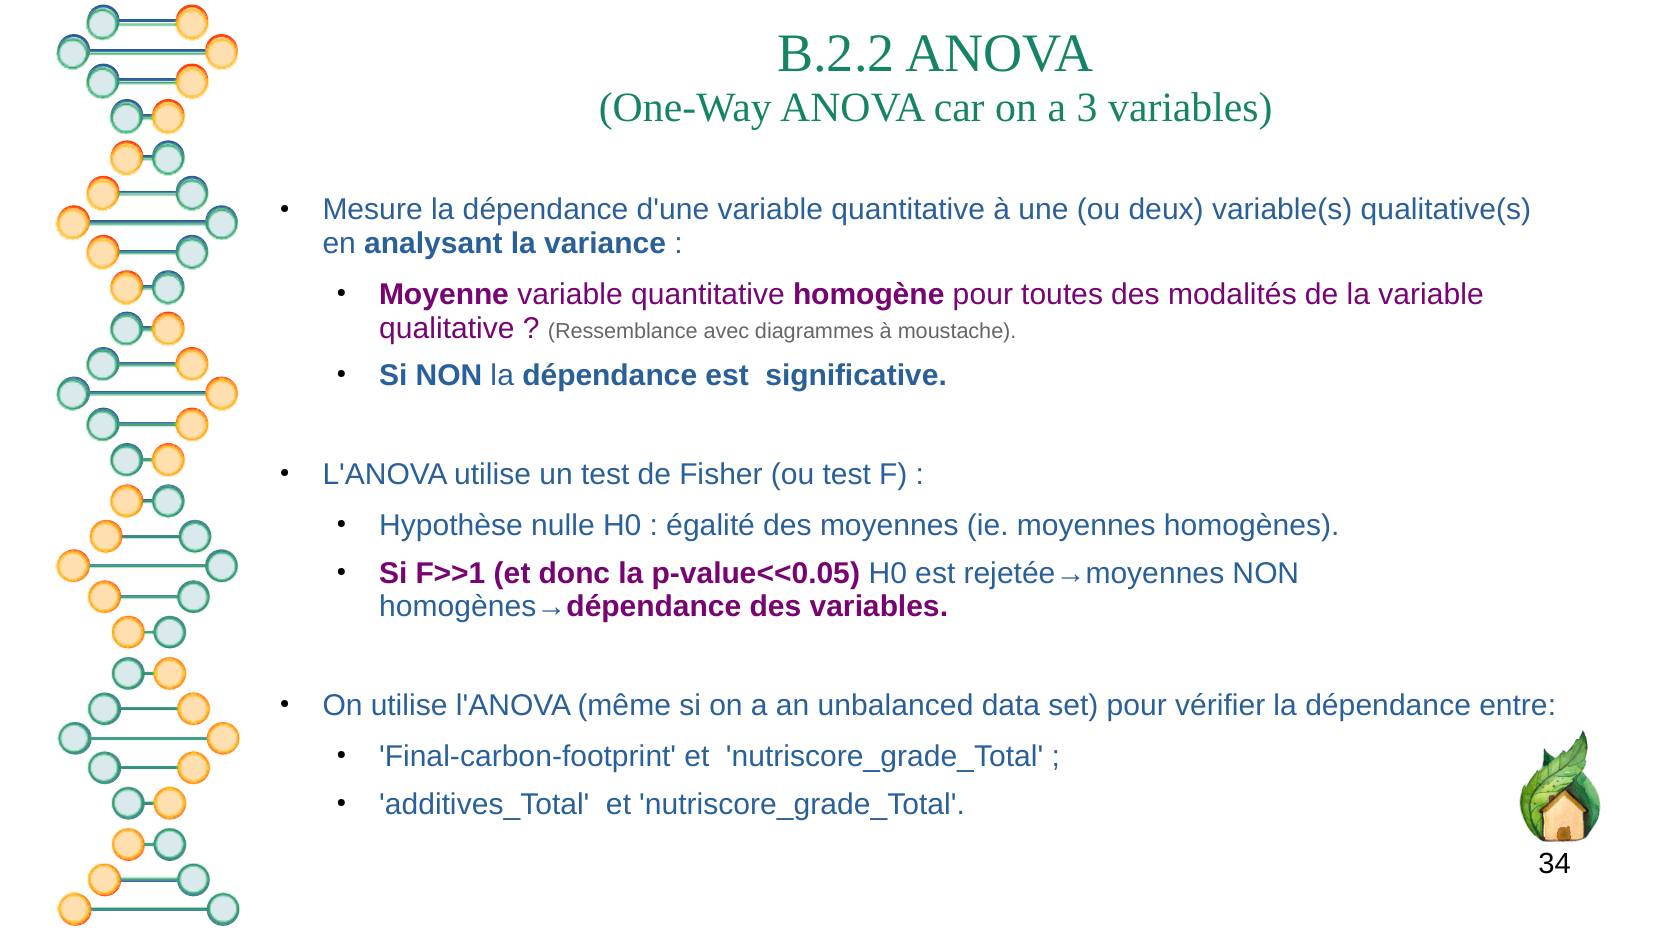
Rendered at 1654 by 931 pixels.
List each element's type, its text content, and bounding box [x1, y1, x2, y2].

title B.2.2 ANOVA (One-Way ANOVA car on a 3 variables) [351, 0, 1565, 141]
picture [0, 0, 351, 931]
list Mesure la dépendance d'une variable quantitative à une (ou deux) variable(s) qualitative(s) en analysant la variance : Moyenne variable quantitative homogène pour toutes des modalités de la variable qualitative ? (Ressemblance avec diagrammes à moustache). Si NON la dépendance est significative. L'ANOVA utilise un test de Fisher (ou test F) : Hypothèse nulle H0 : égalité des moyennes (ie. moyennes homogènes). Si F>>1 (et donc la p-value<<0.05) H0 est rejetée→moyennes NON homogènes→dépendance des variables. On utilise l'ANOVA (même si on a an unbalanced data set) pour vérifier la dépendance entre: 'Final-carbon-footprint' et 'nutriscore_grade_Total' ; 'additives_Total' et 'nutriscore_grade_Total'. [351, 141, 1565, 845]
picture [1500, 726, 1619, 845]
